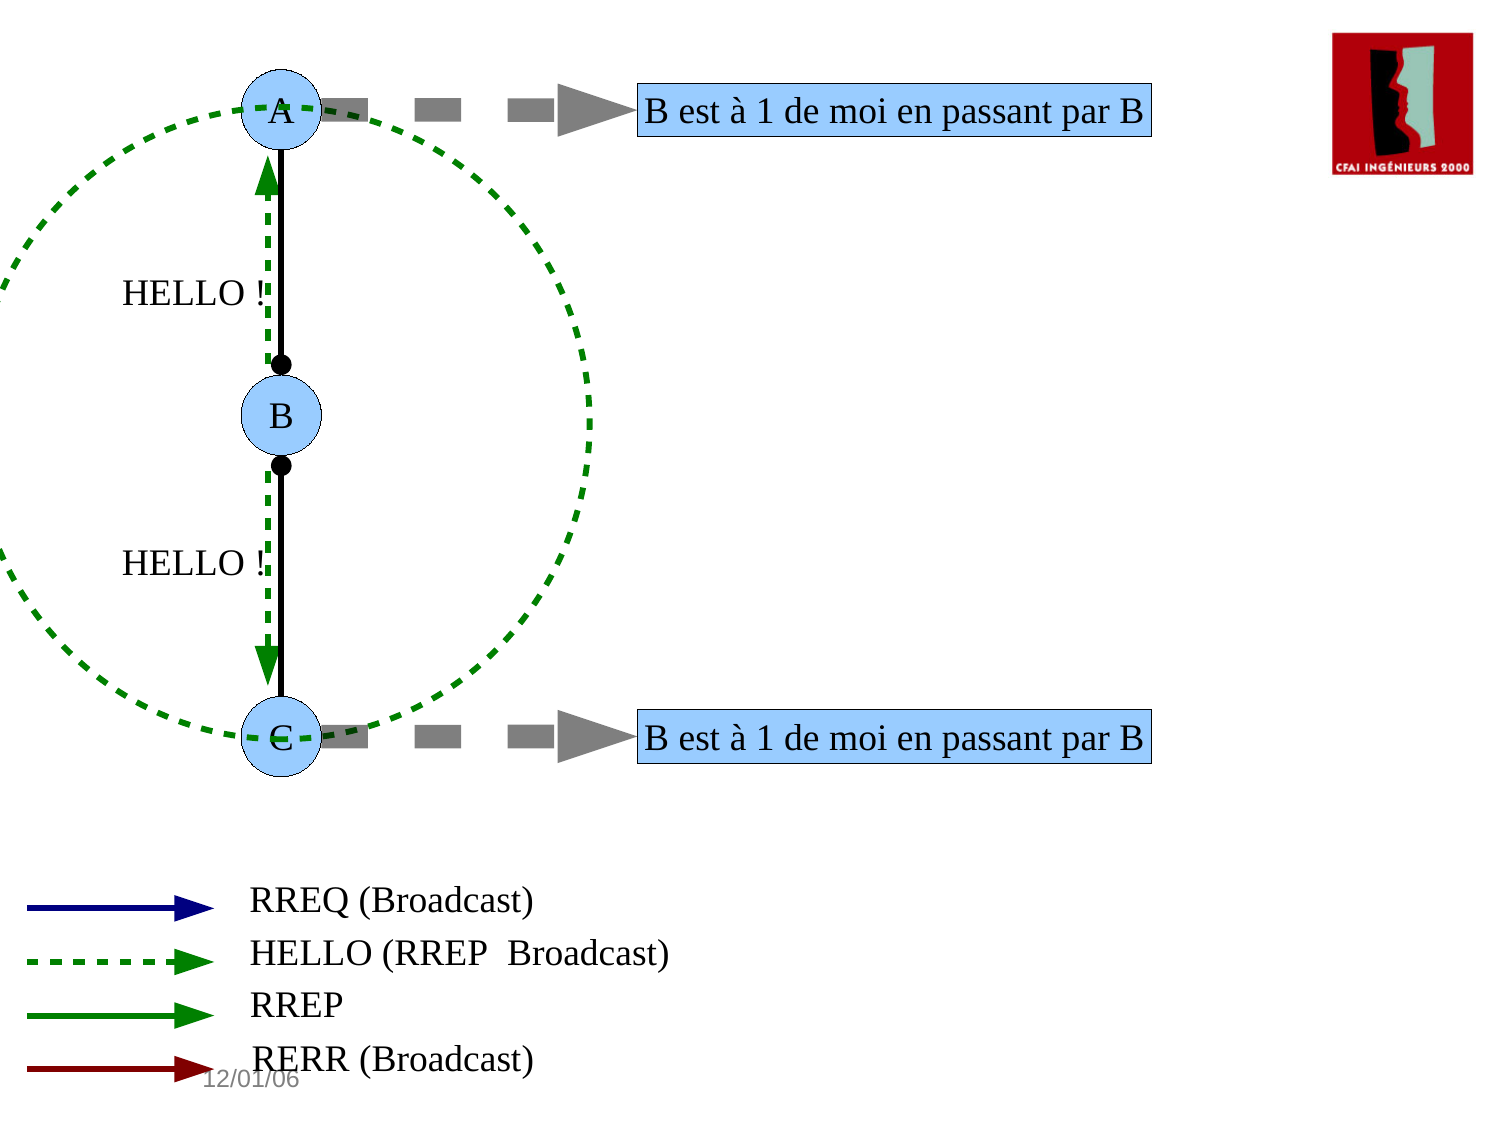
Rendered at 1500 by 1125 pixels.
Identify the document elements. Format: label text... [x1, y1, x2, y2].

text_box B [241, 375, 322, 456]
text_box RERR (Broadcast) [236, 1032, 550, 1102]
text_box RREP [235, 977, 359, 1048]
text_box HELLO (RREP Broadcast) [234, 926, 686, 996]
text_box B est à 1 de moi en passant par B [637, 709, 1152, 764]
text_box HELLO ! [107, 535, 282, 606]
text_box B est à 1 de moi en passant par B [637, 83, 1152, 137]
picture [1328, 29, 1477, 178]
text_box C [241, 696, 321, 777]
text_box RREQ (Broadcast) [234, 872, 550, 926]
text_box HELLO ! [107, 265, 282, 335]
text_box A [241, 69, 321, 150]
